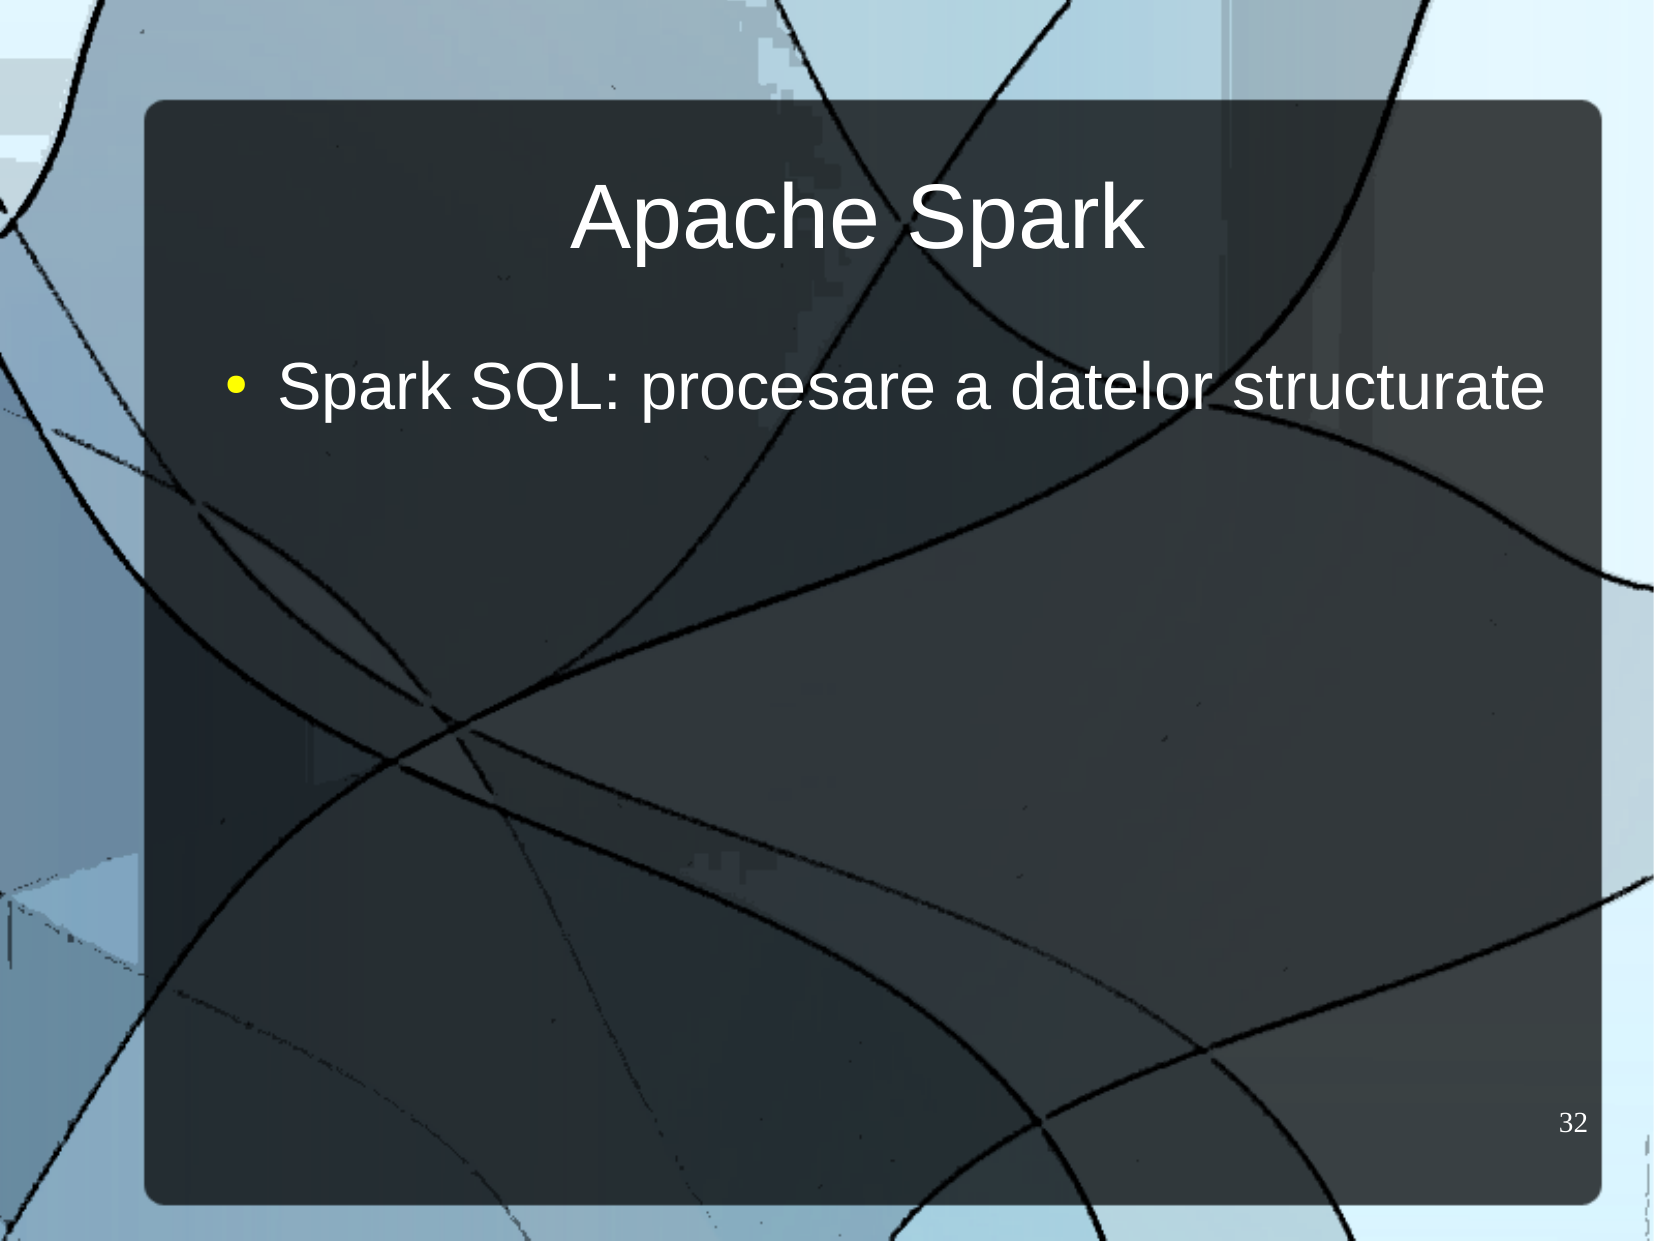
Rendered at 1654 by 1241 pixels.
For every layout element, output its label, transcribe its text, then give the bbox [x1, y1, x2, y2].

picture [0, 0, 1654, 1241]
list Spark SQL: procesare a datelor structurate [206, 349, 1571, 1034]
title Apache Spark [159, 108, 1583, 325]
